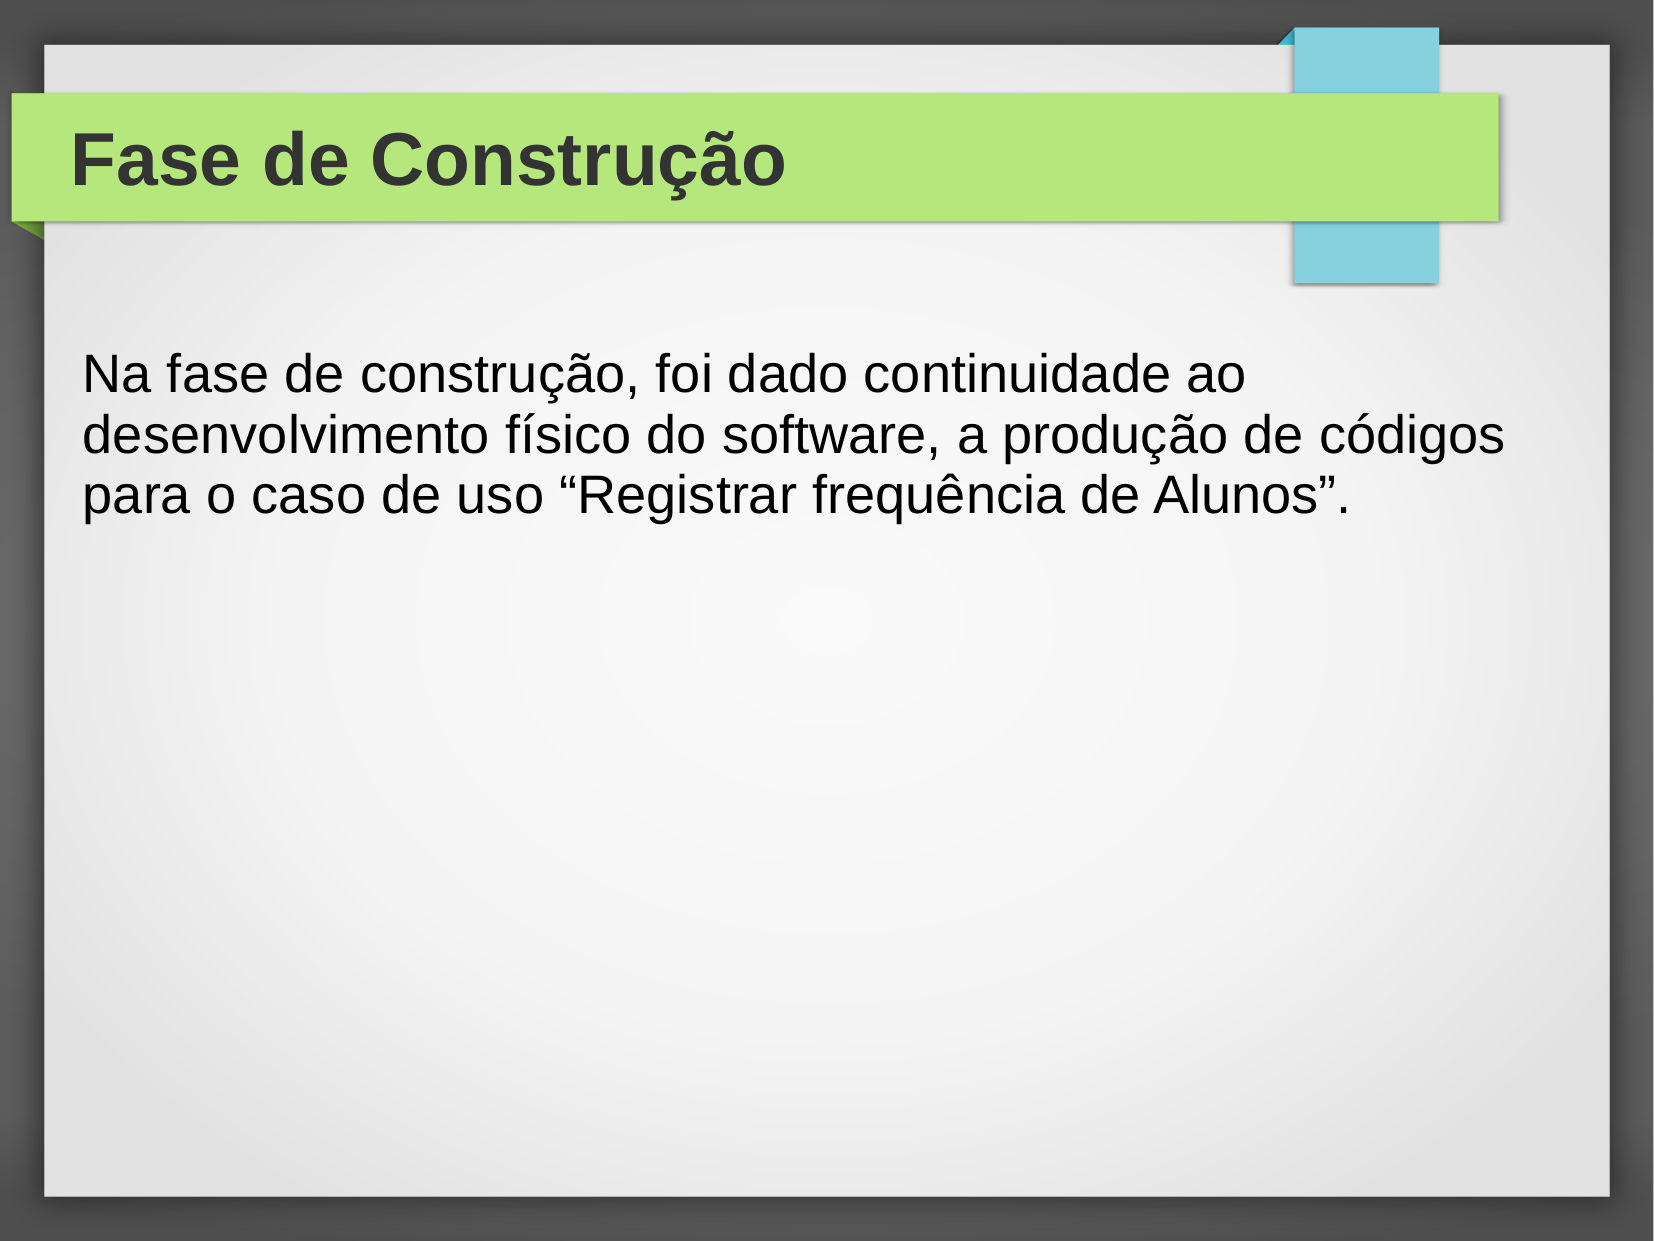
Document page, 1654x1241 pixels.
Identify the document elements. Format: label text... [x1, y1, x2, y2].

picture [0, 0, 1654, 1241]
list Na fase de construção, foi dado continuidade ao desenvolvimento físico do software, a produção de códigos para o caso de uso “Registrar frequência de Alunos”. [82, 343, 1538, 1063]
title Fase de Construção [70, 106, 1229, 213]
